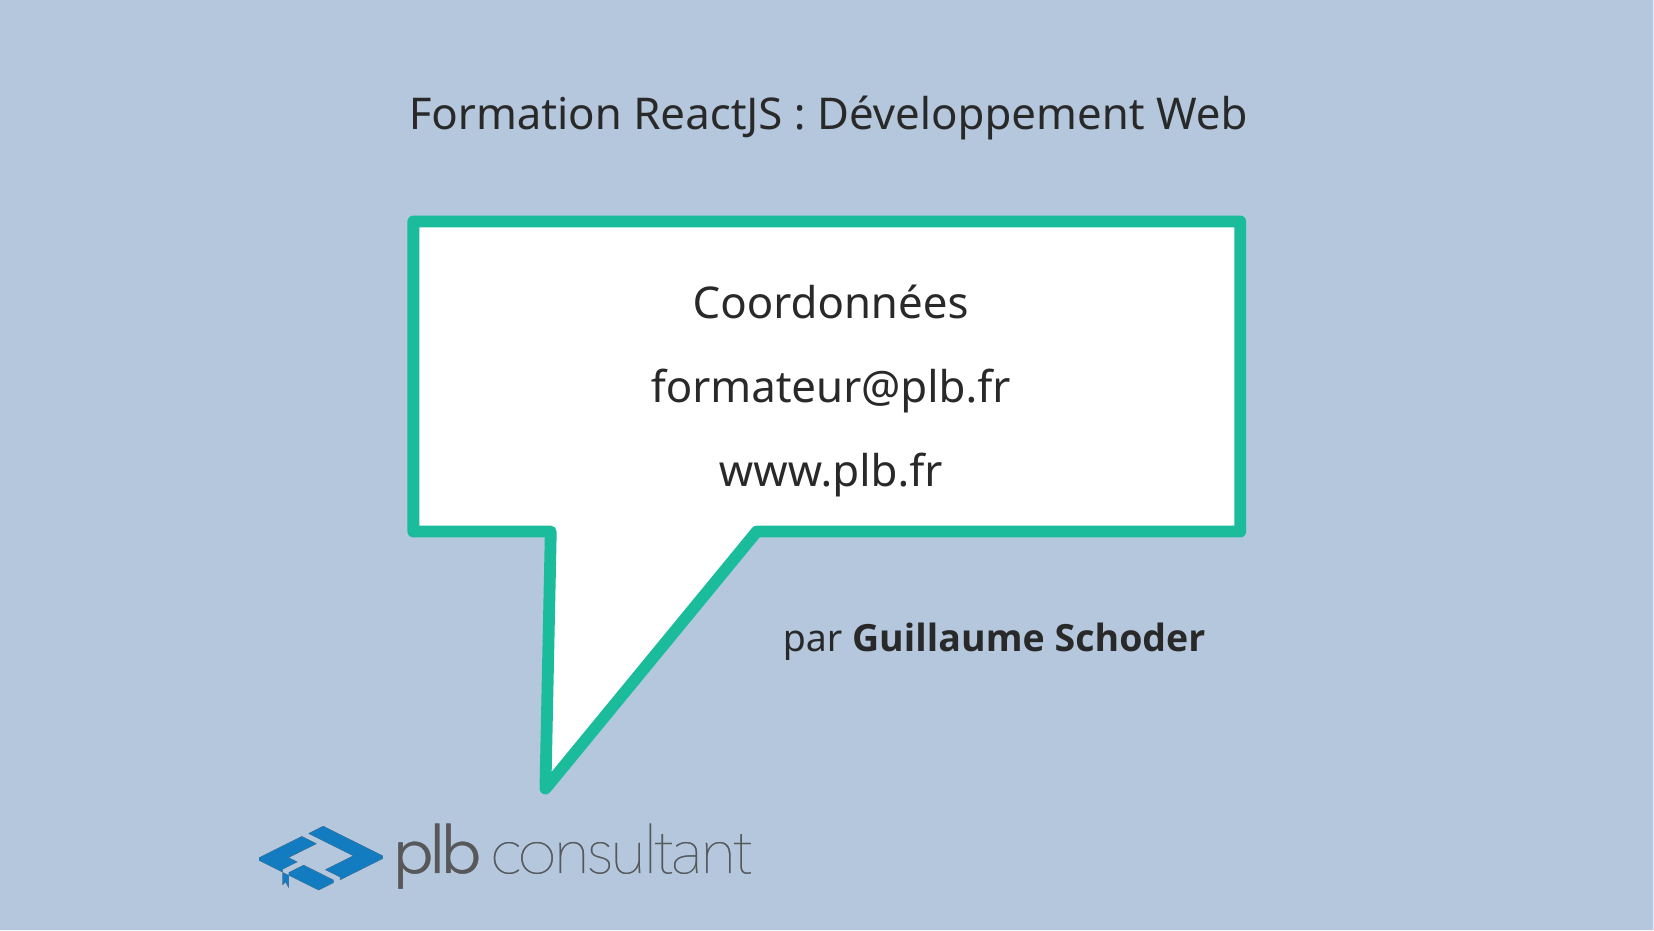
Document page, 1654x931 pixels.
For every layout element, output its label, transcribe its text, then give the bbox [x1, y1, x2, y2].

text_box Formation ReactJS : Développement Web [300, 75, 1358, 151]
text_box Coordonnées formateur@plb.fr www.plb.fr [424, 246, 1238, 526]
text_box par Guillaume Schoder [751, 600, 1238, 676]
picture [259, 817, 751, 901]
